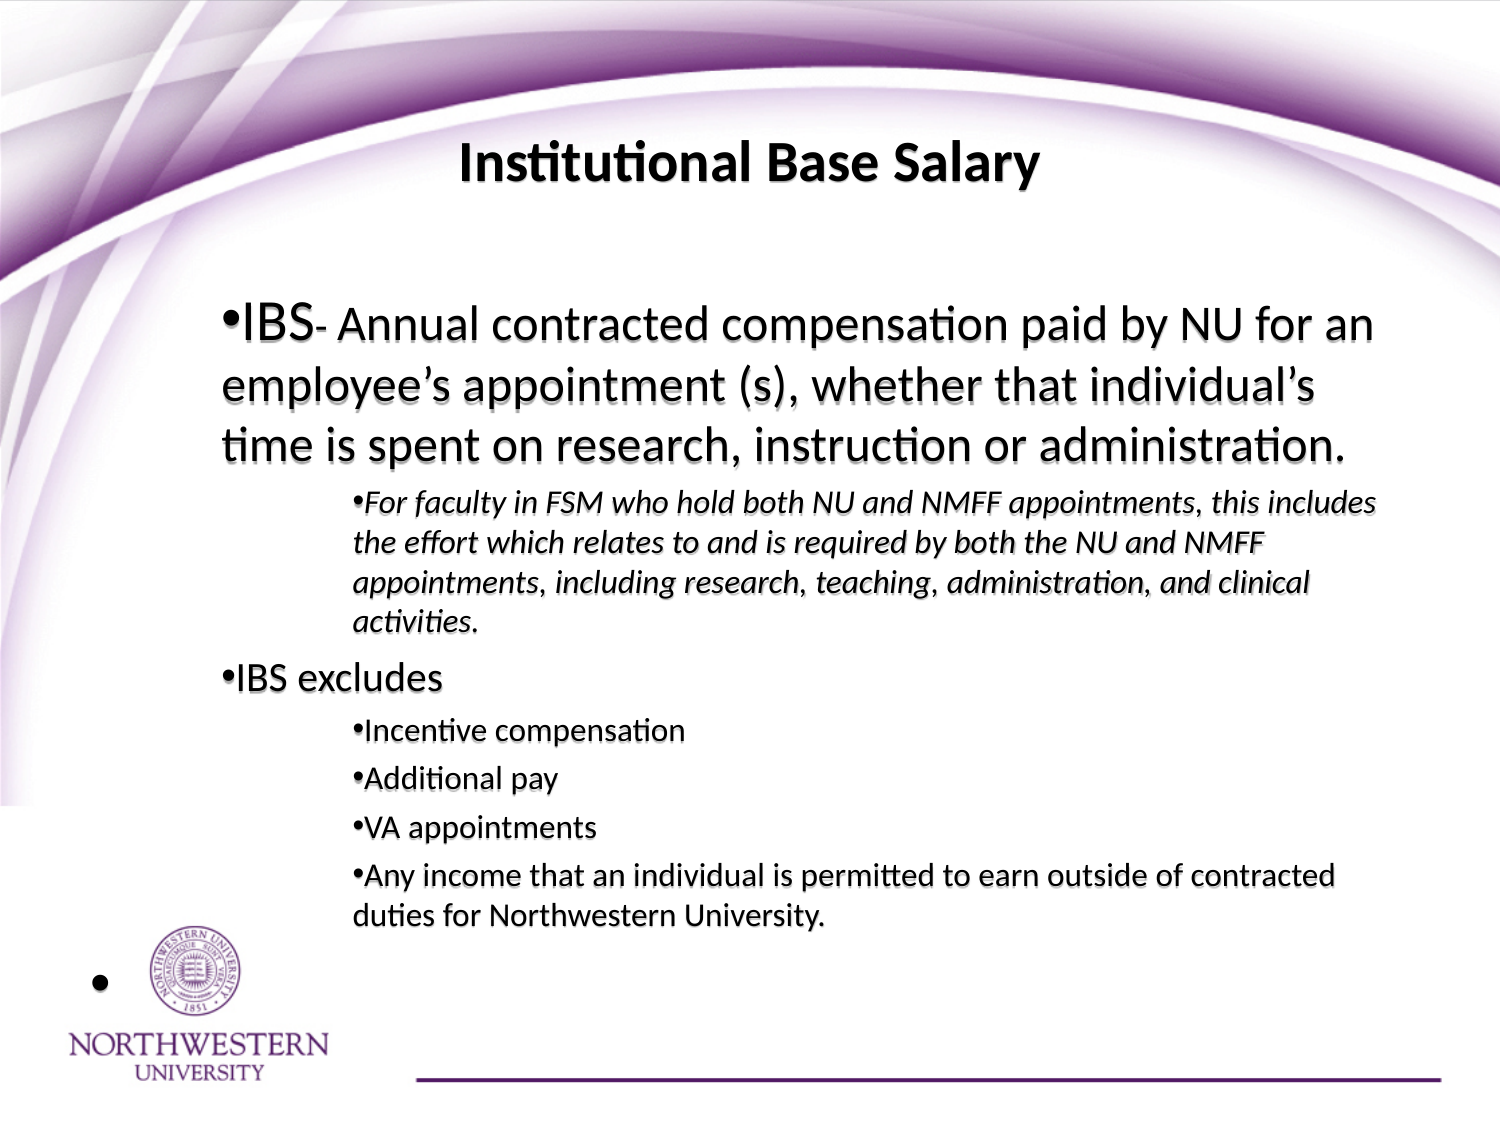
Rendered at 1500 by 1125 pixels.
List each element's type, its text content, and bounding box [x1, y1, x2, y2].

list IBS- Annual contracted compensation paid by NU for an employee’s appointment (s), whether that individual’s time is spent on research, instruction or administration. For faculty in FSM who hold both NU and NMFF appointments, this includes the effort which relates to and is required by both the NU and NMFF appointments, including research, teaching, administration, and clinical activities. IBS excludes Incentive compensation Additional pay VA appointments Any income that an individual is permitted to earn outside of contracted duties for Northwestern University. [75, 274, 1426, 983]
title Institutional Base Salary [75, 101, 1426, 215]
